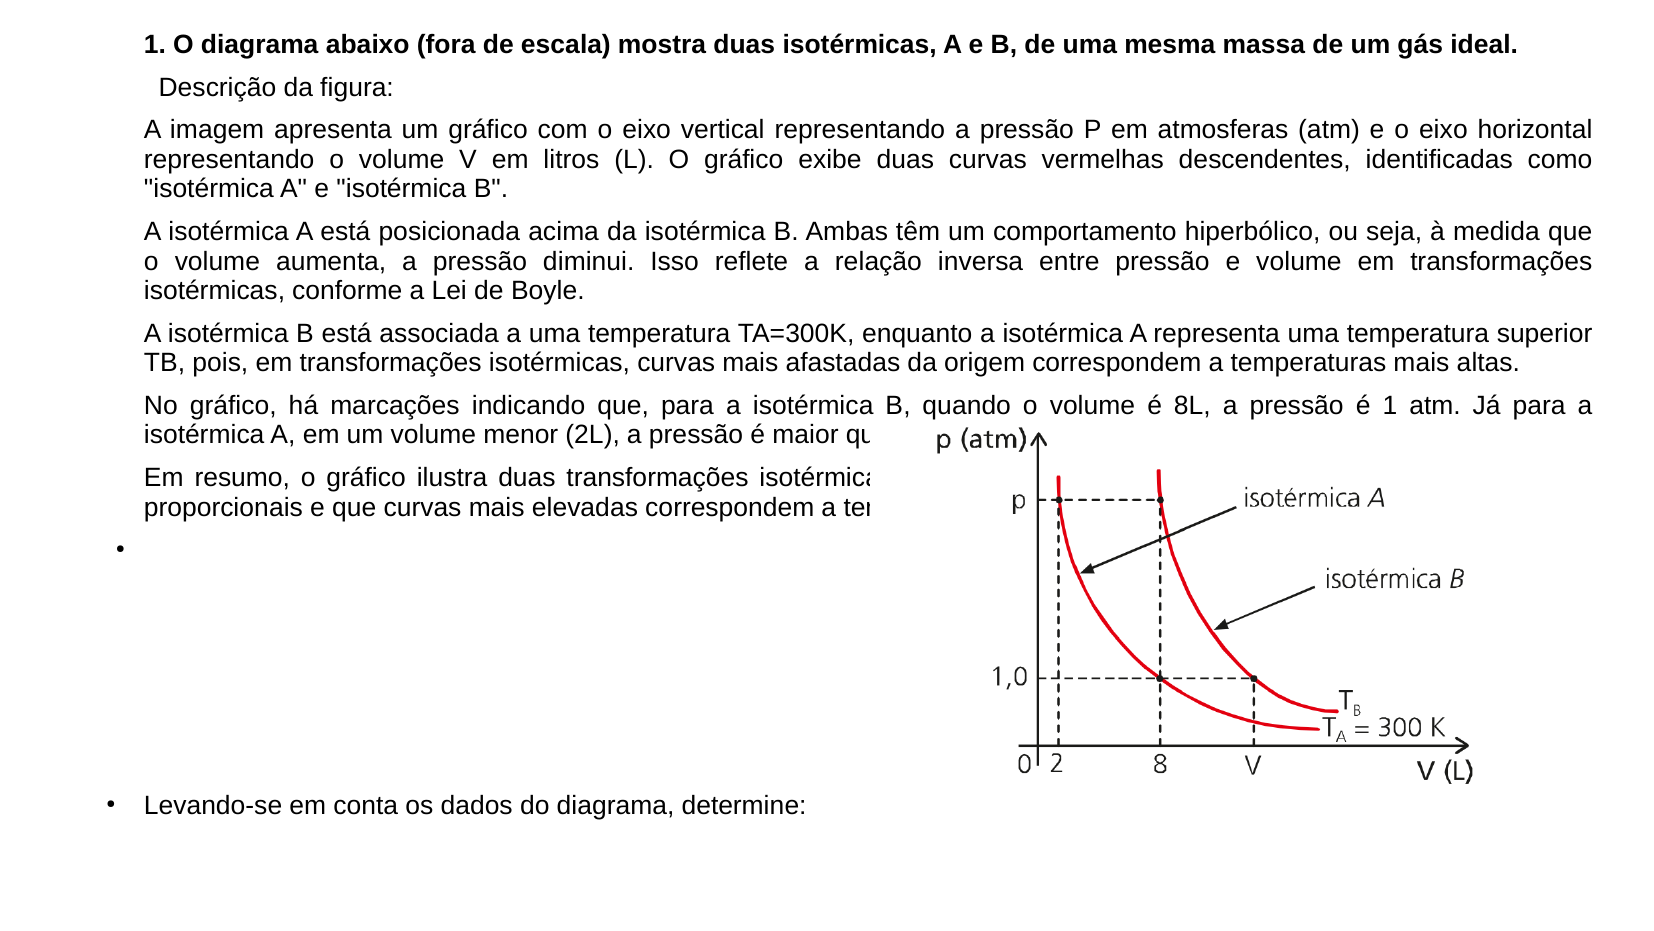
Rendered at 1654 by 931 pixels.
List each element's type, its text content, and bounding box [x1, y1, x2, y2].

picture [870, 423, 1625, 798]
list 1. O diagrama abaixo (fora de escala) mostra duas isotérmicas, A e B, de uma mesma massa de um gás ideal. Descrição da figura: A imagem apresenta um gráfico com o eixo vertical representando a pressão P em atmosferas (atm) e o eixo horizontal representando o volume V em litros (L). O gráfico exibe duas curvas vermelhas descendentes, identificadas como "isotérmica A" e "isotérmica B". A isotérmica A está posicionada acima da isotérmica B. Ambas têm um comportamento hiperbólico, ou seja, à medida que o volume aumenta, a pressão diminui. Isso reflete a relação inversa entre pressão e volume em transformações isotérmicas, conforme a Lei de Boyle. A isotérmica B está associada a uma temperatura TA=300K, enquanto a isotérmica A representa uma temperatura superior TB​, pois, em transformações isotérmicas, curvas mais afastadas da origem correspondem a temperaturas mais altas. No gráfico, há marcações indicando que, para a isotérmica B, quando o volume é 8L, a pressão é 1 atm. Já para a isotérmica A, em um volume menor (2L), a pressão é maior que 1 atm. Em resumo, o gráfico ilustra duas transformações isotérmicas, mostrando que a pressão e o volume são inversamente proporcionais e que curvas mais elevadas correspondem a temperaturas mais altas. Levando-se em conta os dados do diagrama, determine: [106, 29, 1595, 846]
